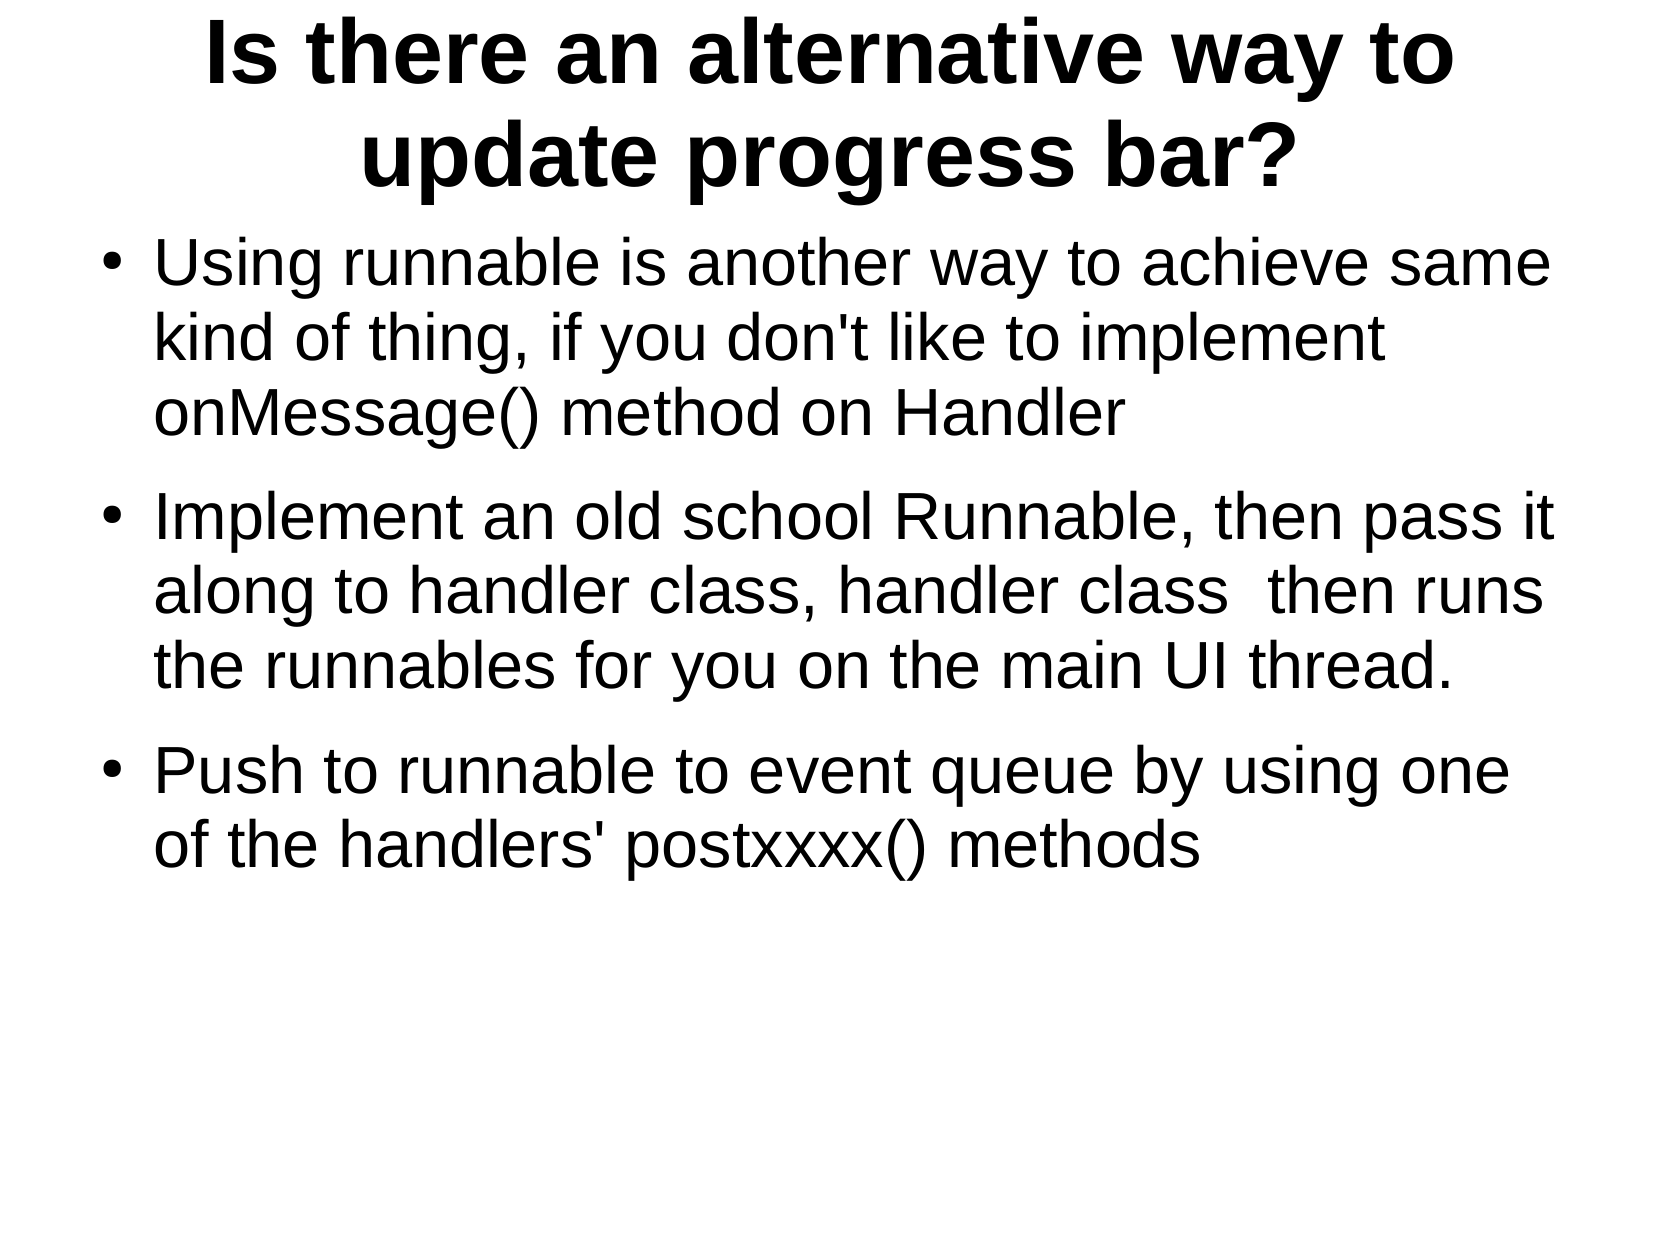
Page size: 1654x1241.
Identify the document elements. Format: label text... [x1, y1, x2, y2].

list Using runnable is another way to achieve same kind of thing, if you don't like to implement onMessage() method on Handler Implement an old school Runnable, then pass it along to handler class, handler class then runs the runnables for you on the main UI thread. Push to runnable to event queue by using one of the handlers' postxxxx() methods [82, 225, 1571, 1201]
title Is there an alternative way to update progress bar? [86, 0, 1576, 208]
